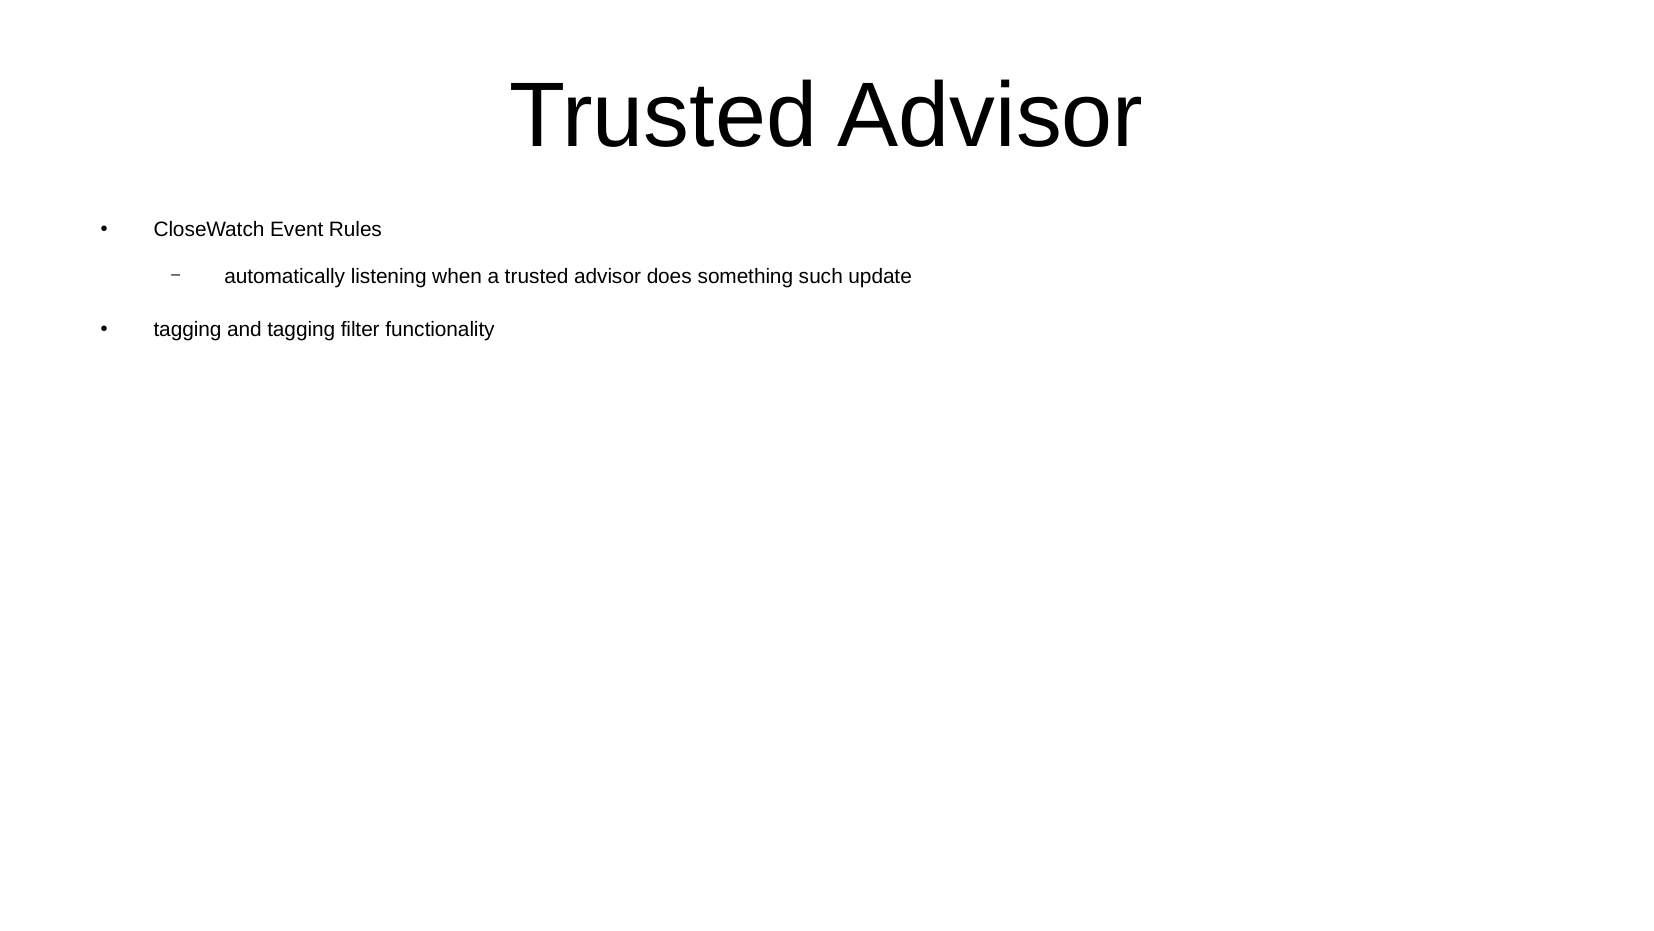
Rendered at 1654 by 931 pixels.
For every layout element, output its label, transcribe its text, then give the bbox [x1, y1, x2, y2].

list CloseWatch Event Rules automatically listening when a trusted advisor does something such update tagging and tagging filter functionality [82, 217, 1571, 901]
title Trusted Advisor [82, 37, 1571, 193]
